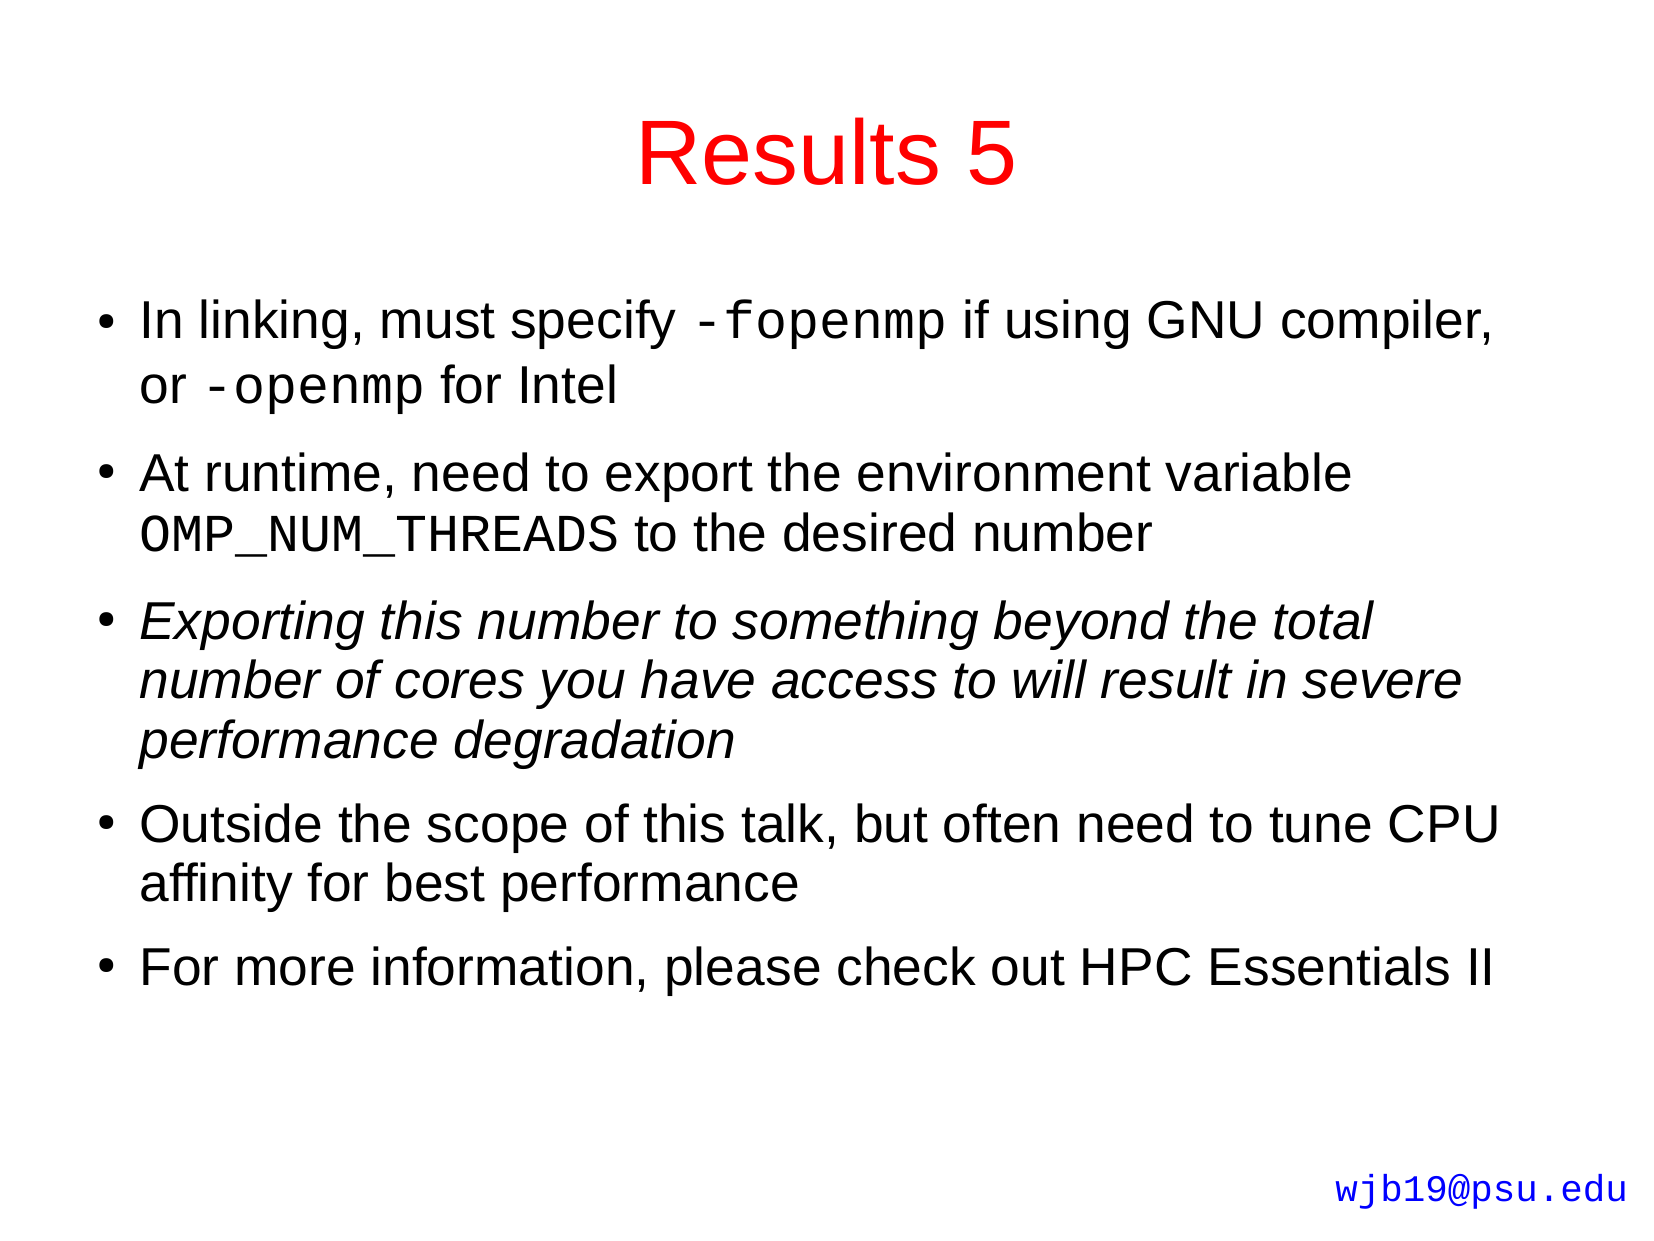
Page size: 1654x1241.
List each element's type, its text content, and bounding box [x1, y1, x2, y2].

list In linking, must specify -fopenmp if using GNU compiler, or -openmp for Intel At runtime, need to export the environment variable OMP_NUM_THREADS to the desired number Exporting this number to something beyond the total number of cores you have access to will result in severe performance degradation Outside the scope of this talk, but often need to tune CPU affinity for best performance For more information, please check out HPC Essentials II [82, 290, 1538, 1010]
text_box wjb19@psu.edu [1320, 1162, 1643, 1220]
title Results 5 [82, 49, 1571, 257]
